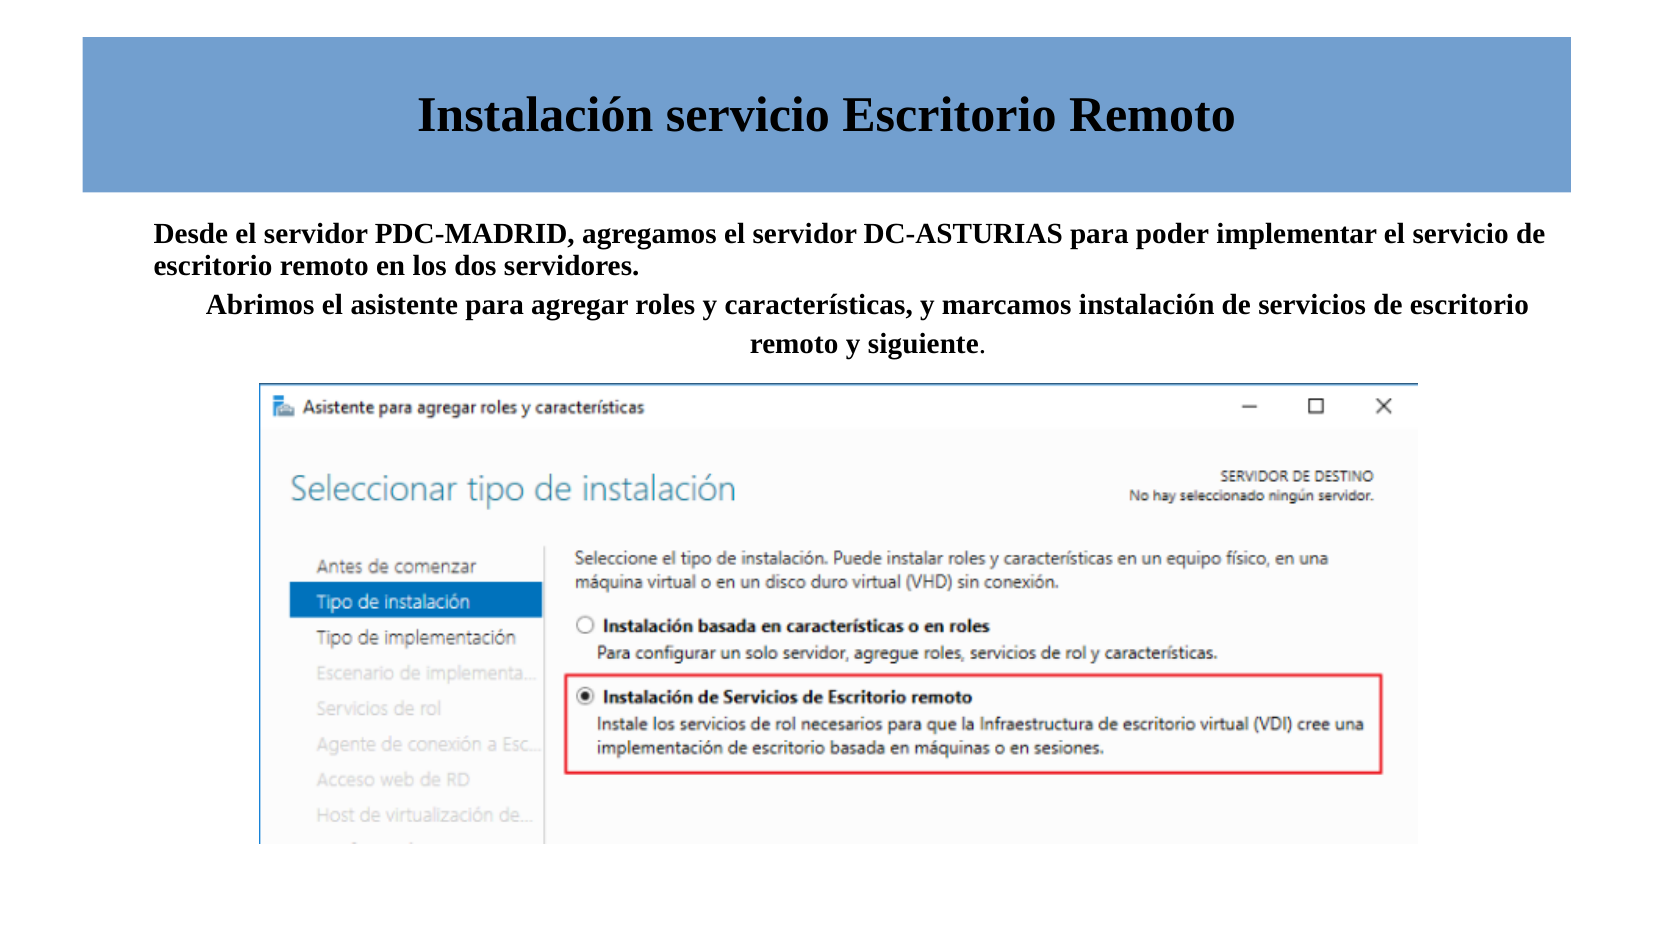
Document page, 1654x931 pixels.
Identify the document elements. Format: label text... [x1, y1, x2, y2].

title Instalación servicio Escritorio Remoto [82, 37, 1571, 193]
picture [259, 383, 1418, 844]
list Desde el servidor PDC-MADRID, agregamos el servidor DC-ASTURIAS para poder implementar el servicio de escritorio remoto en los dos servidores. Abrimos el asistente para agregar roles y características, y marcamos instalación de servicios de escritorio remoto y siguiente. [82, 217, 1571, 758]
